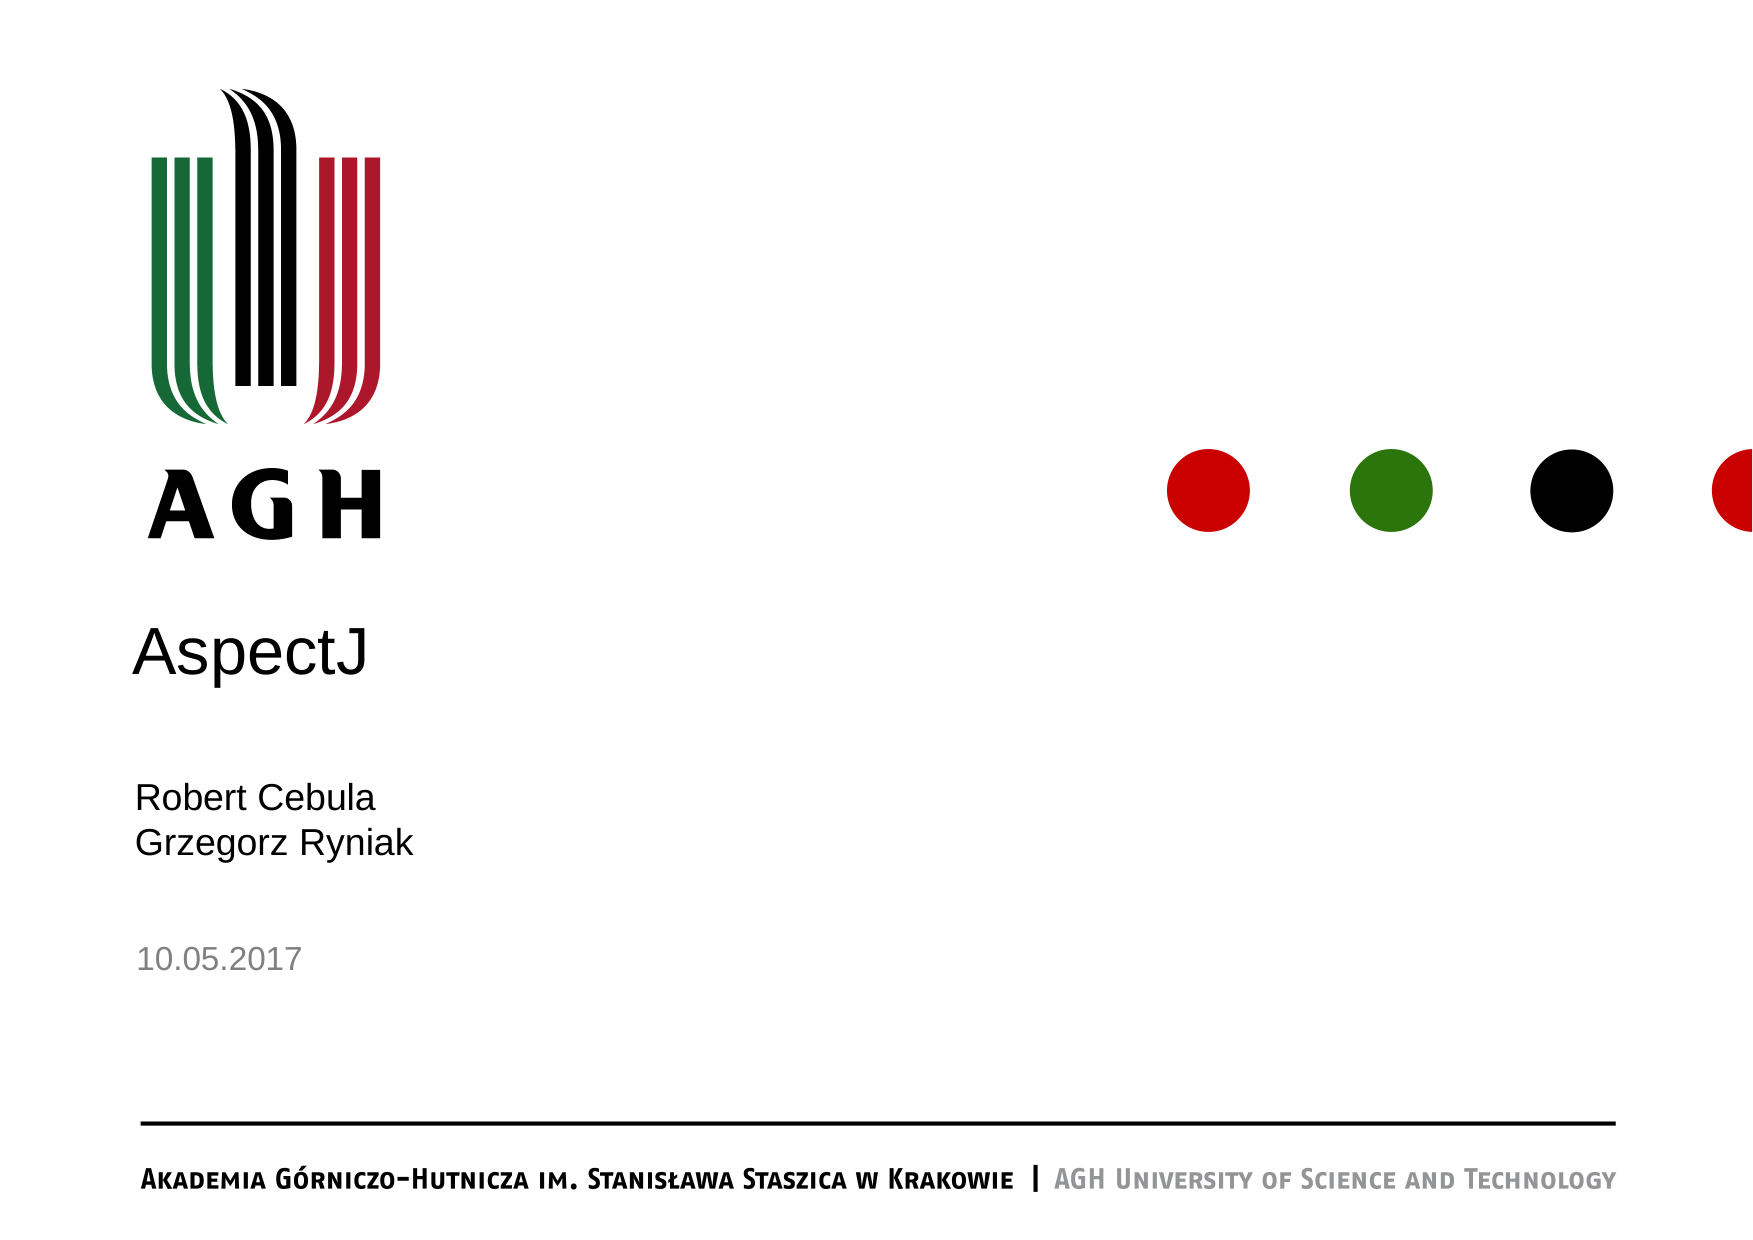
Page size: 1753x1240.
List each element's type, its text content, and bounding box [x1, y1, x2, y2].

picture [0, 0, 1753, 1240]
text_box 10.05.2017 [129, 929, 311, 986]
text_box Robert Cebula Grzegorz Ryniak [120, 765, 1141, 916]
text_box AspectJ [124, 599, 781, 696]
